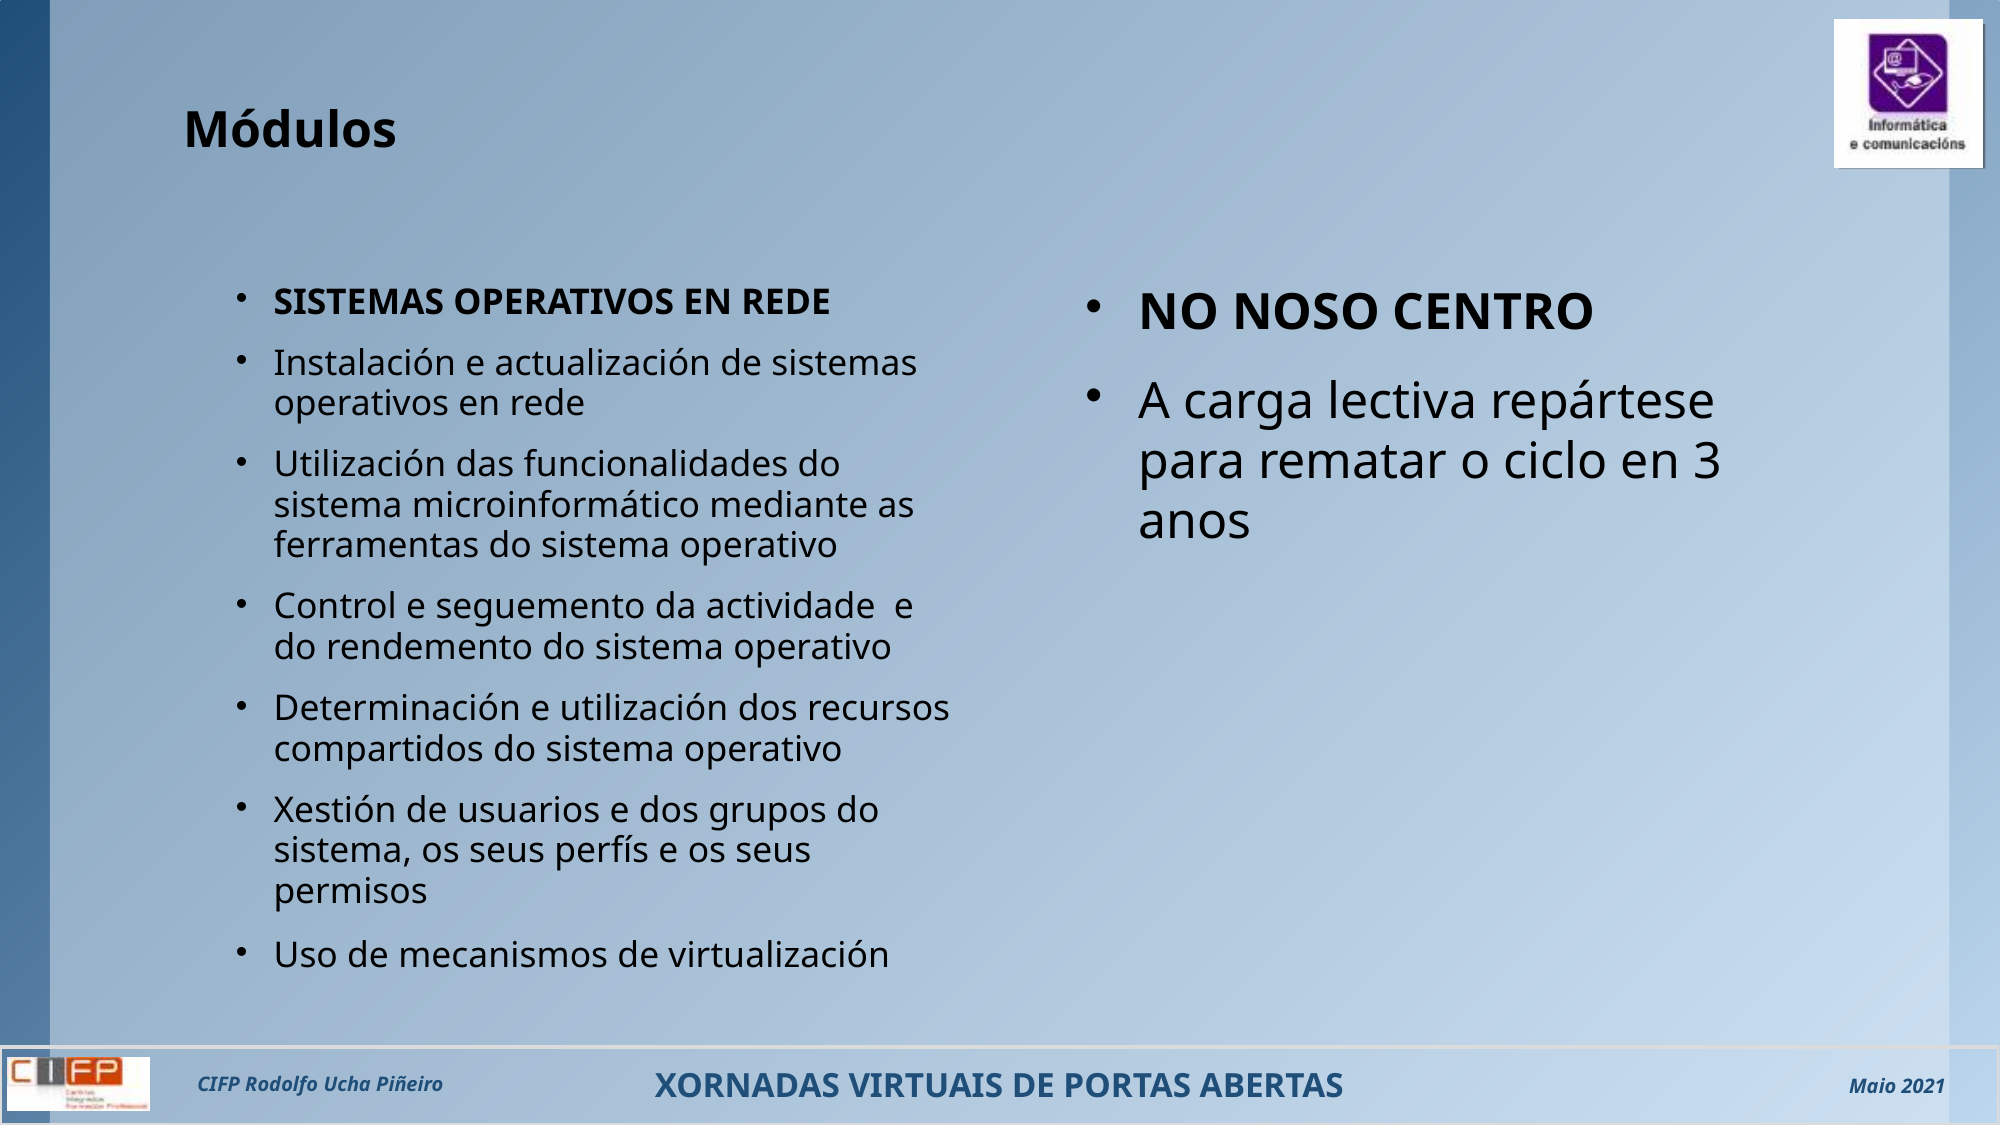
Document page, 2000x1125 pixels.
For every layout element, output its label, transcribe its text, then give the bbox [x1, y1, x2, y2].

text_box Maio 2021 [1826, 1054, 1969, 1108]
text_box SISTEMAS OPERATIVOS EN REDE Instalación e actualización de sistemas operativos en rede Utilización das funcionalidades do sistema microinformático mediante as ferramentas do sistema operativo Control e seguemento da actividade e do rendemento do sistema operativo Determinación e utilización dos recursos compartidos do sistema operativo Xestión de usuarios e dos grupos do sistema, os seus perfís e os seus permisos Uso de mecanismos de virtualización [223, 279, 957, 1013]
picture [1834, 19, 1983, 168]
text_box NO NOSO CENTRO A carga lectiva repártese para rematar o ciclo en 3 anos [1067, 279, 1801, 1013]
text_box CIFP Rodolfo Ucha Piñeiro [149, 1052, 492, 1106]
picture [7, 1057, 150, 1111]
text_box XORNADAS VIRTUAIS DE PORTAS ABERTAS [19, 1057, 1981, 1115]
text_box Módulos [183, 12, 1850, 242]
